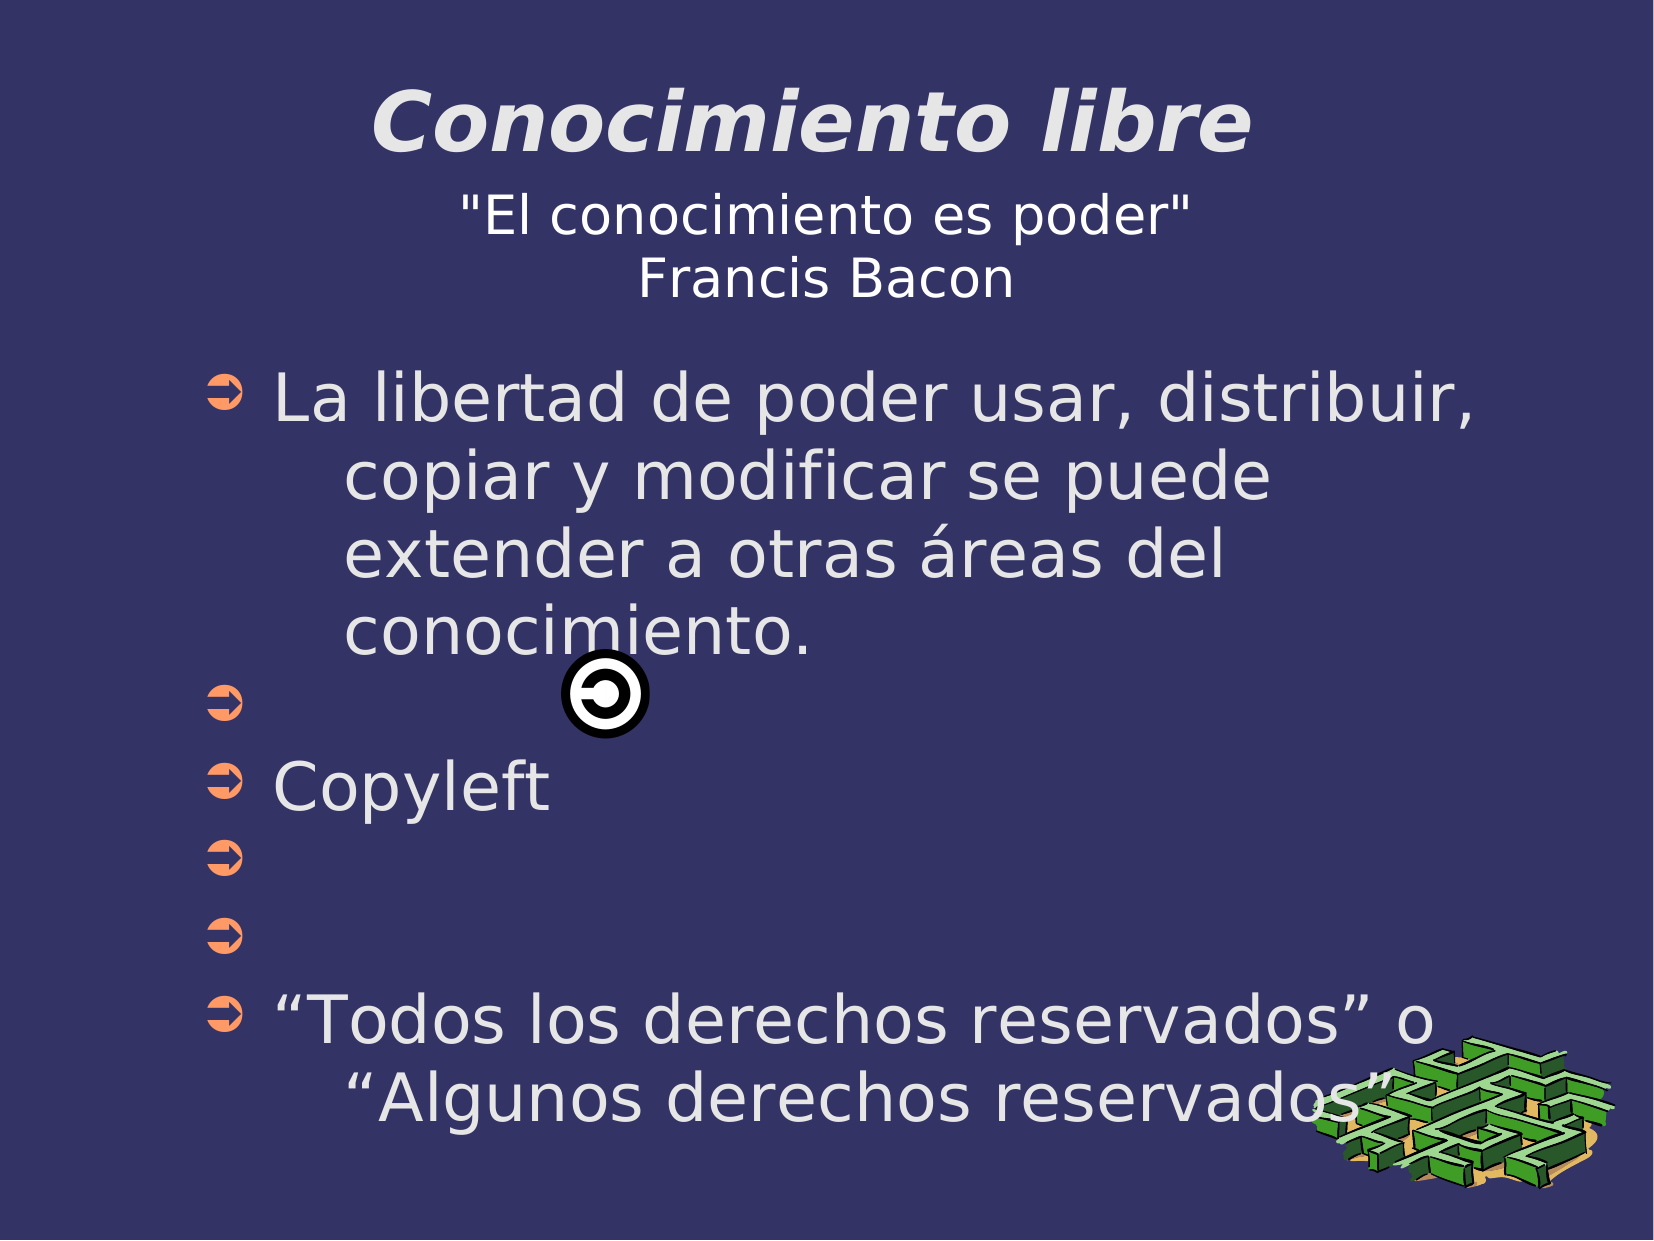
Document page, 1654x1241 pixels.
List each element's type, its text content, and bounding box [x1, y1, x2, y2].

list La libertad de poder usar, distribuir, copiar y modificar se puede extender a otras áreas del conocimiento. Copyleft “Todos los derechos reservados” o “Algunos derechos reservados” [178, 359, 1570, 1127]
text_box "El conocimiento es poder" Francis Bacon [413, 177, 1241, 319]
title Conocimiento libre [121, 26, 1534, 219]
picture [561, 649, 650, 739]
